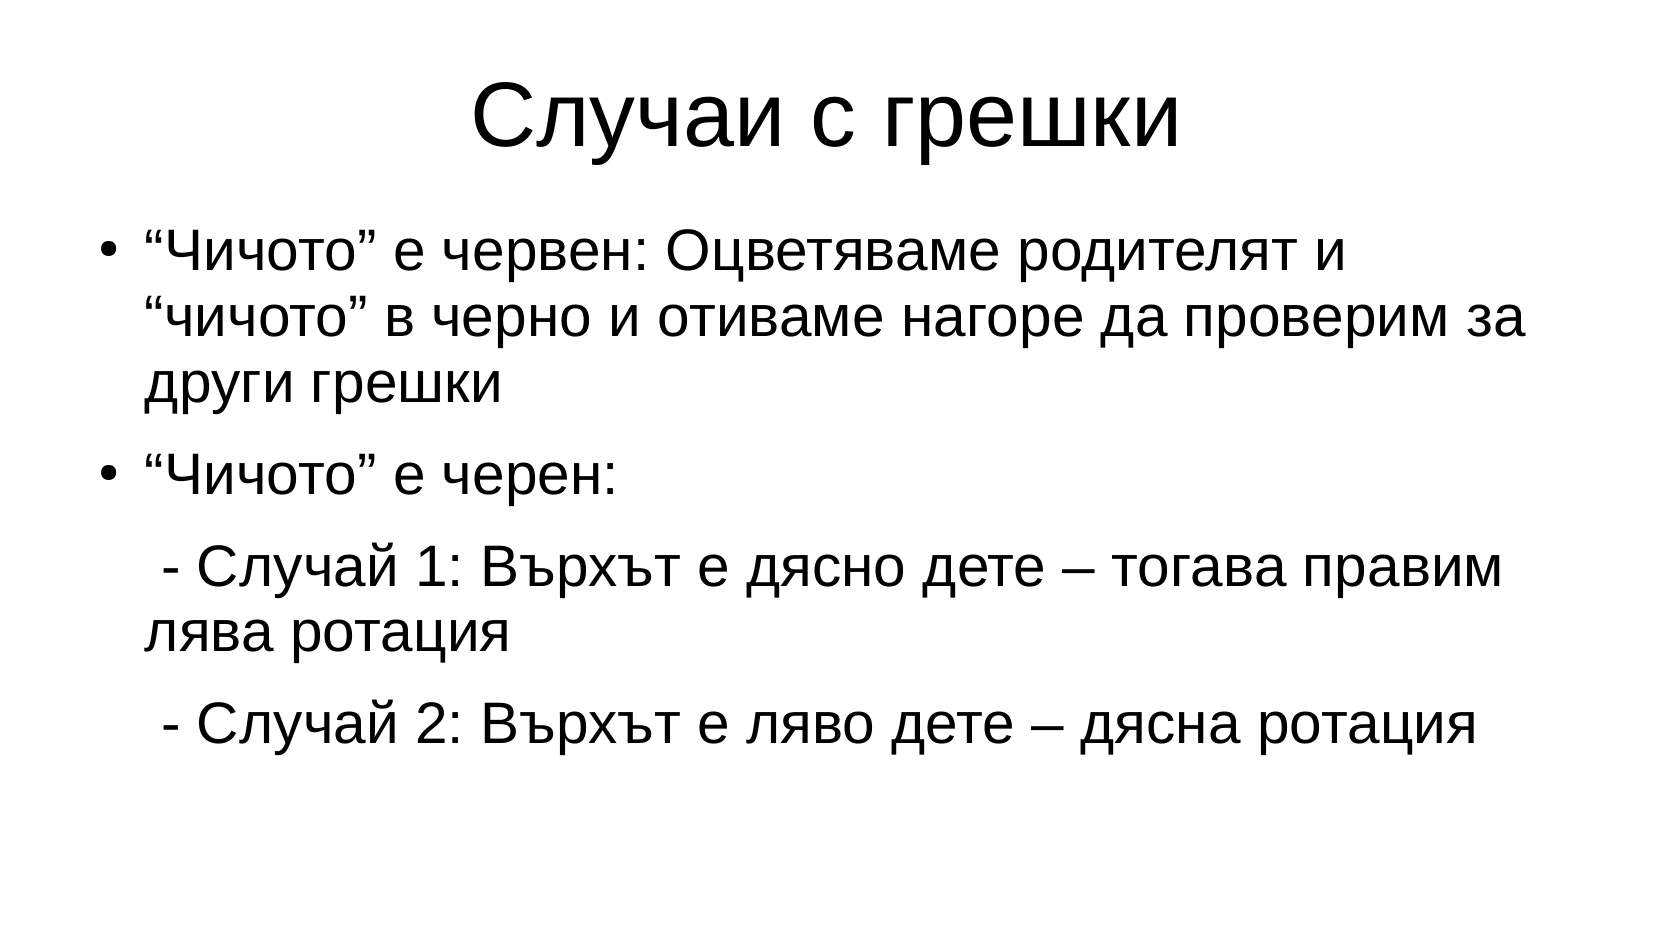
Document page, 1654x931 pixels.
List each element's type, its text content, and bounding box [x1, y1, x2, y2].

list “Чичото” е червен: Оцветяваме родителят и “чичото” в черно и отиваме нагоре да проверим за други грешки “Чичото” е черен: - Случай 1: Върхът е дясно дете – тогава правим лява ротация - Случай 2: Върхът е ляво дете – дясна ротация [82, 217, 1571, 758]
title Случаи с грешки [82, 37, 1571, 193]
